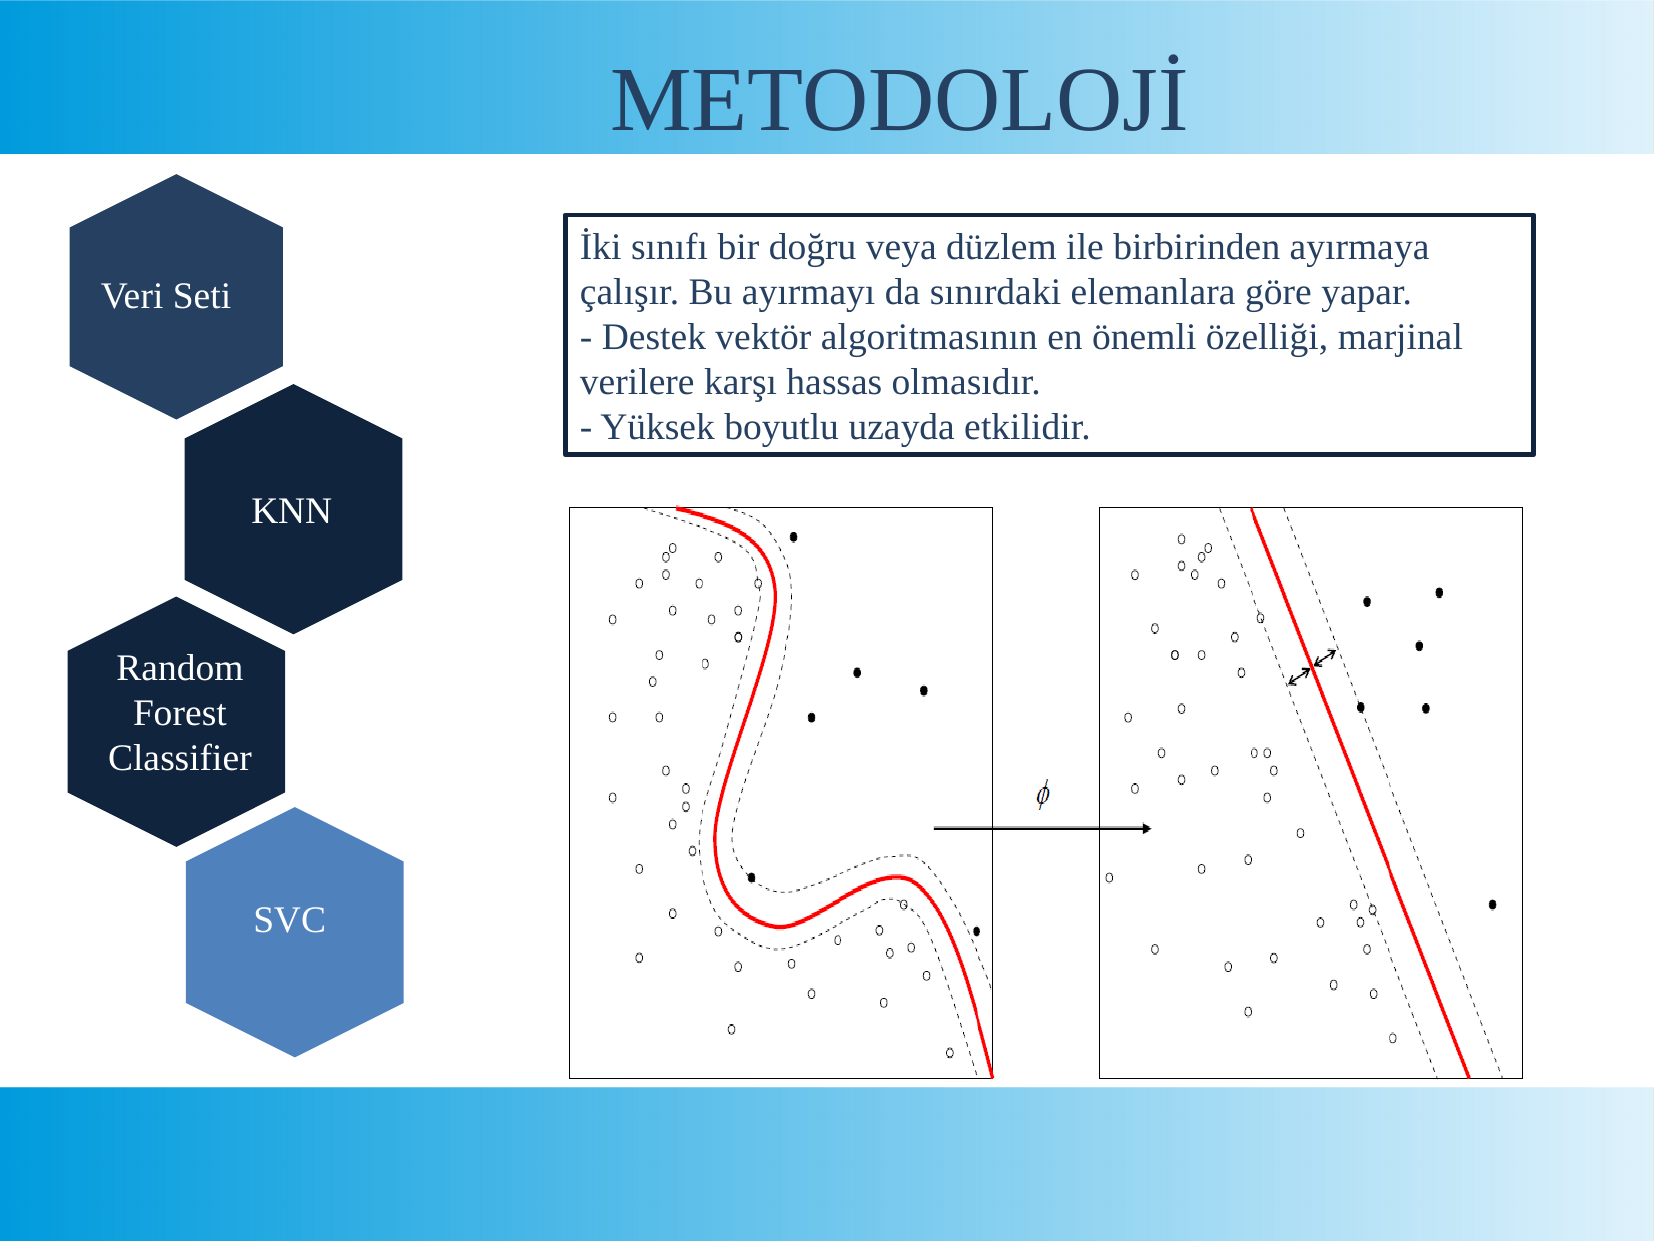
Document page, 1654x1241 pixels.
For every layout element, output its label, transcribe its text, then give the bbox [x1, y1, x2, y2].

picture [565, 499, 1527, 1085]
text_box Veri Seti [65, 263, 267, 324]
text_box İki sınıfı bir doğru veya düzlem ile birbirinden ayırmaya çalışır. Bu ayırmayı da sınırdaki elemanlara göre yapar. - Destek vektör algoritmasının en önemli özelliği, marjinal verilere karşı hassas olmasıdır. - Yüksek boyutlu uzayda etkilidir. [565, 214, 1534, 455]
text_box [67, 188, 286, 422]
text_box [185, 807, 404, 1058]
text_box Random Forest Classifier [74, 635, 286, 786]
picture [0, 1086, 1654, 1241]
title METODOLOJİ [0, 0, 1654, 188]
text_box [67, 647, 286, 847]
text_box [99, 596, 254, 635]
text_box SVC [184, 887, 395, 948]
text_box [184, 539, 403, 635]
text_box KNN [166, 478, 418, 539]
text_box [184, 384, 403, 478]
